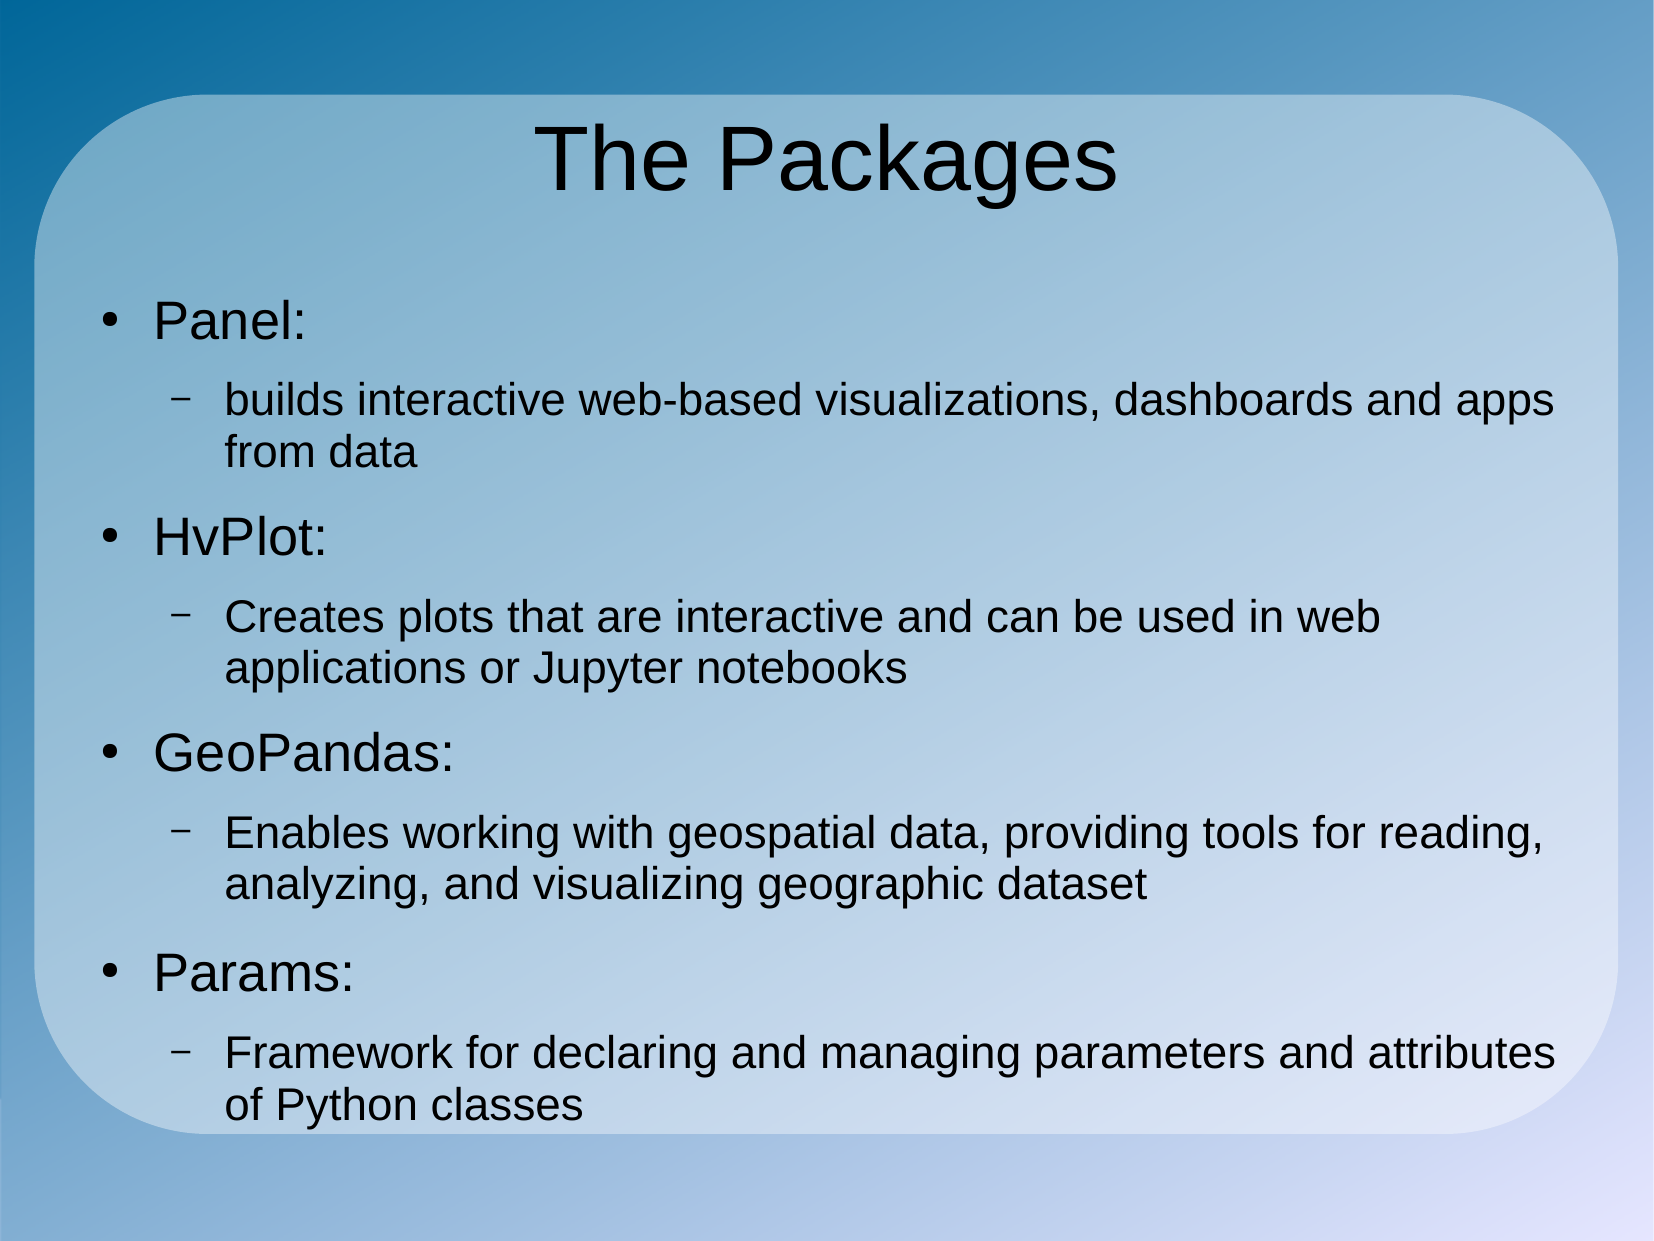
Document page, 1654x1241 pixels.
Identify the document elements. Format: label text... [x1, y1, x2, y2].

list Panel: builds interactive web-based visualizations, dashboards and apps from data HvPlot: Creates plots that are interactive and can be used in web applications or Jupyter notebooks GeoPandas: Enables working with geospatial data, providing tools for reading, analyzing, and visualizing geographic dataset Params: Framework for declaring and managing parameters and attributes of Python classes [82, 290, 1571, 634]
title The Packages [82, 55, 1571, 263]
picture [0, 0, 1654, 1241]
